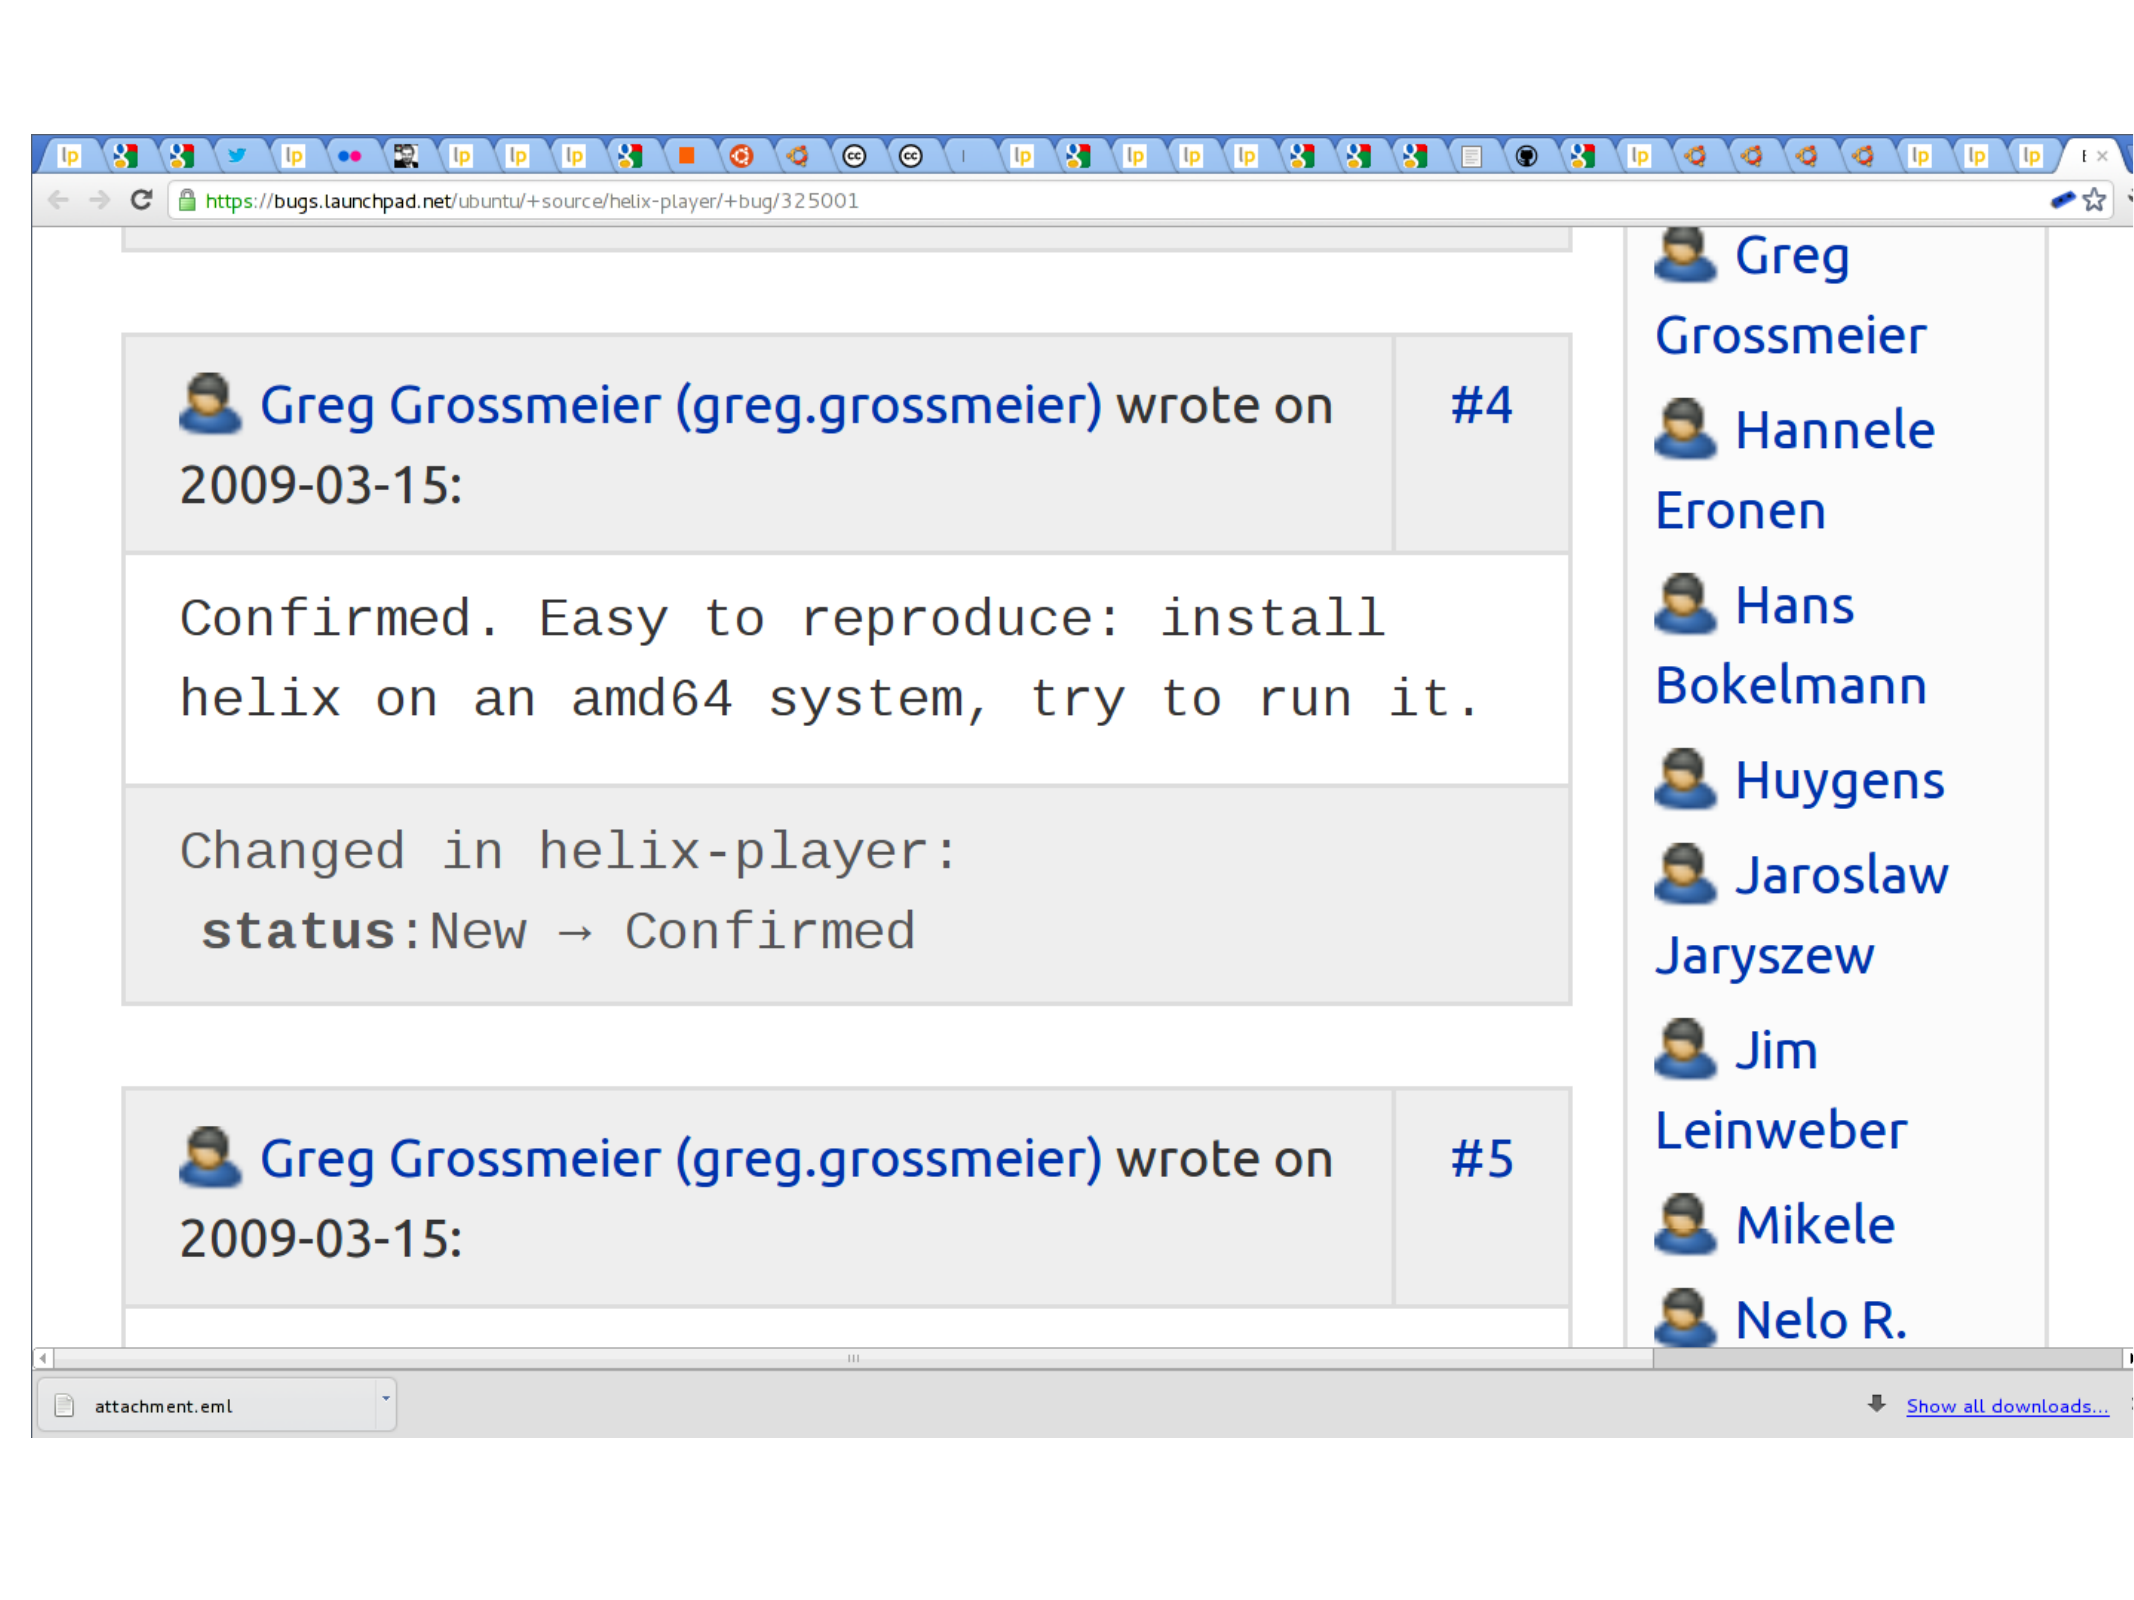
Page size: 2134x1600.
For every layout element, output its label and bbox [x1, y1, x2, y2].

picture [31, 134, 2134, 1438]
